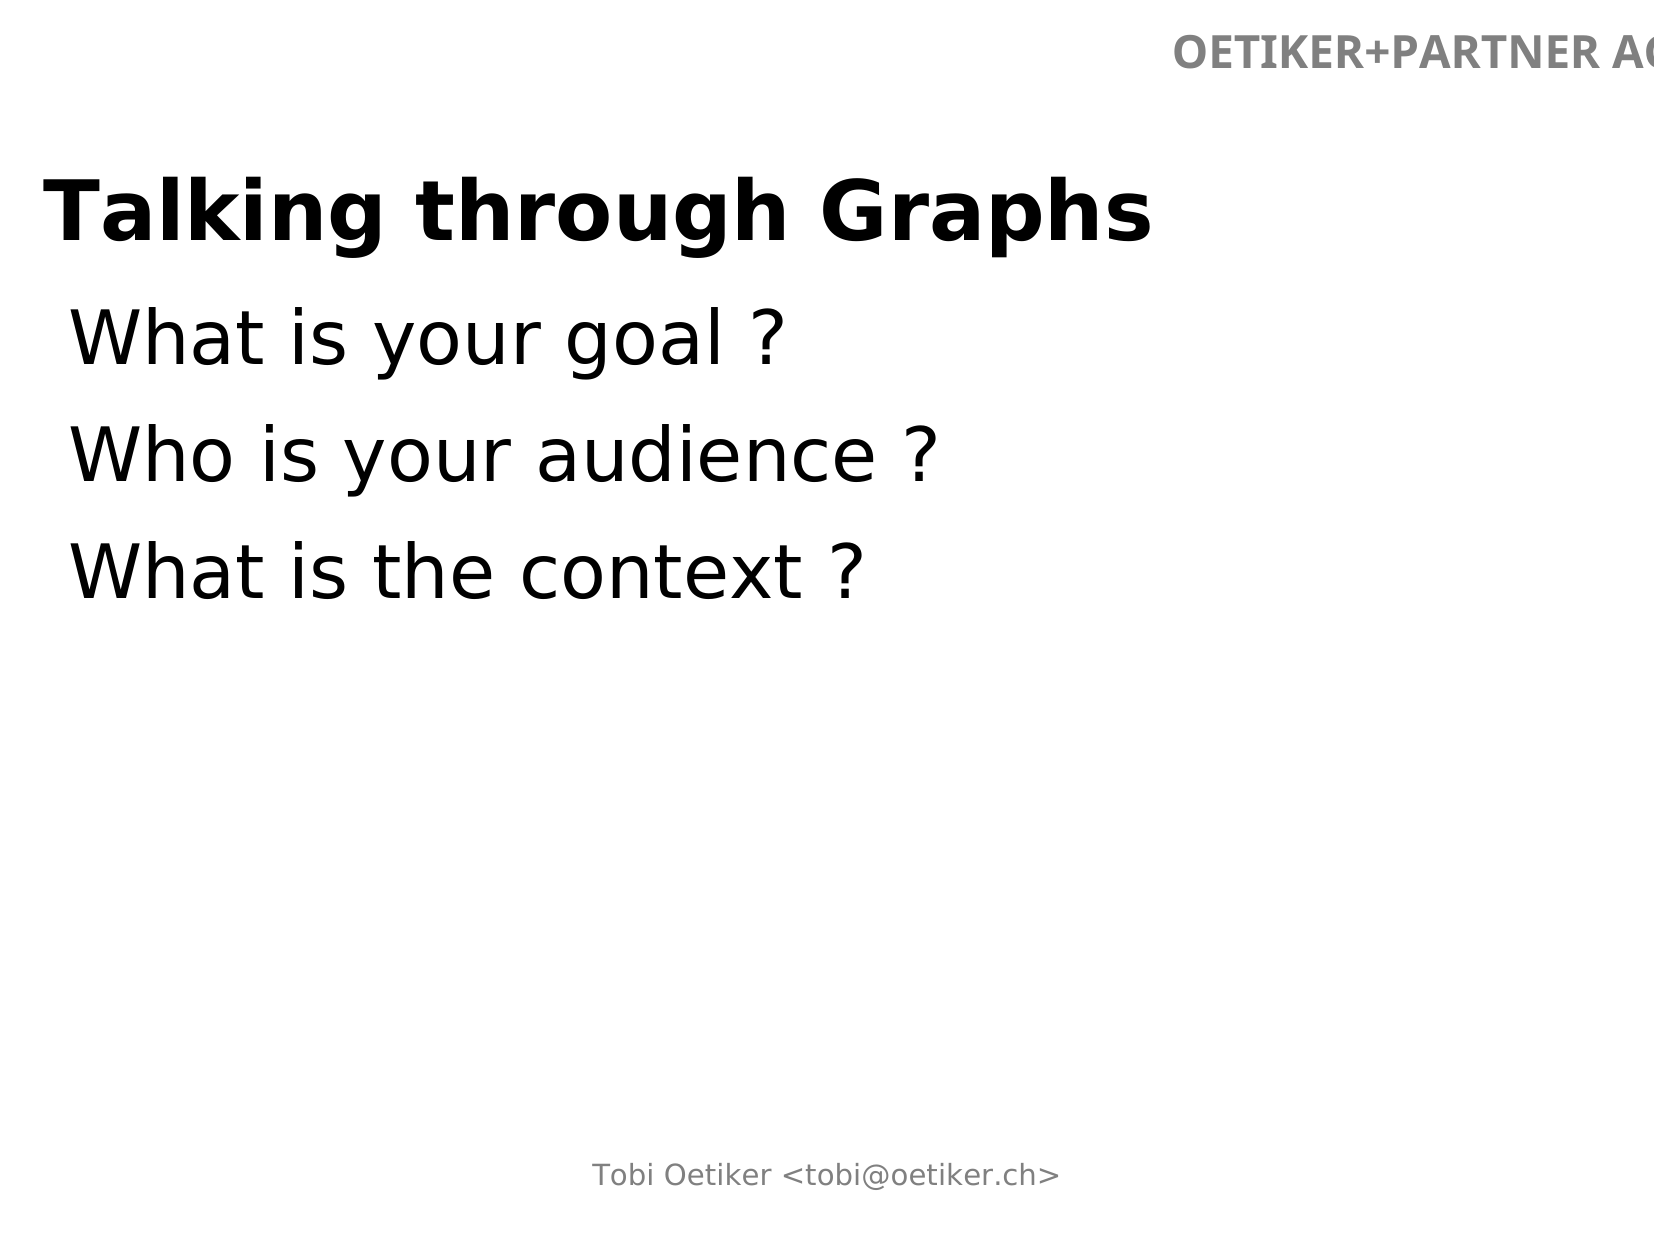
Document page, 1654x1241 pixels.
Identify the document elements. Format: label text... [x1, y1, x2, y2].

title Talking through Graphs [43, 137, 1581, 287]
list What is your goal ? Who is your audience ? What is the context ? [50, 295, 1571, 1099]
